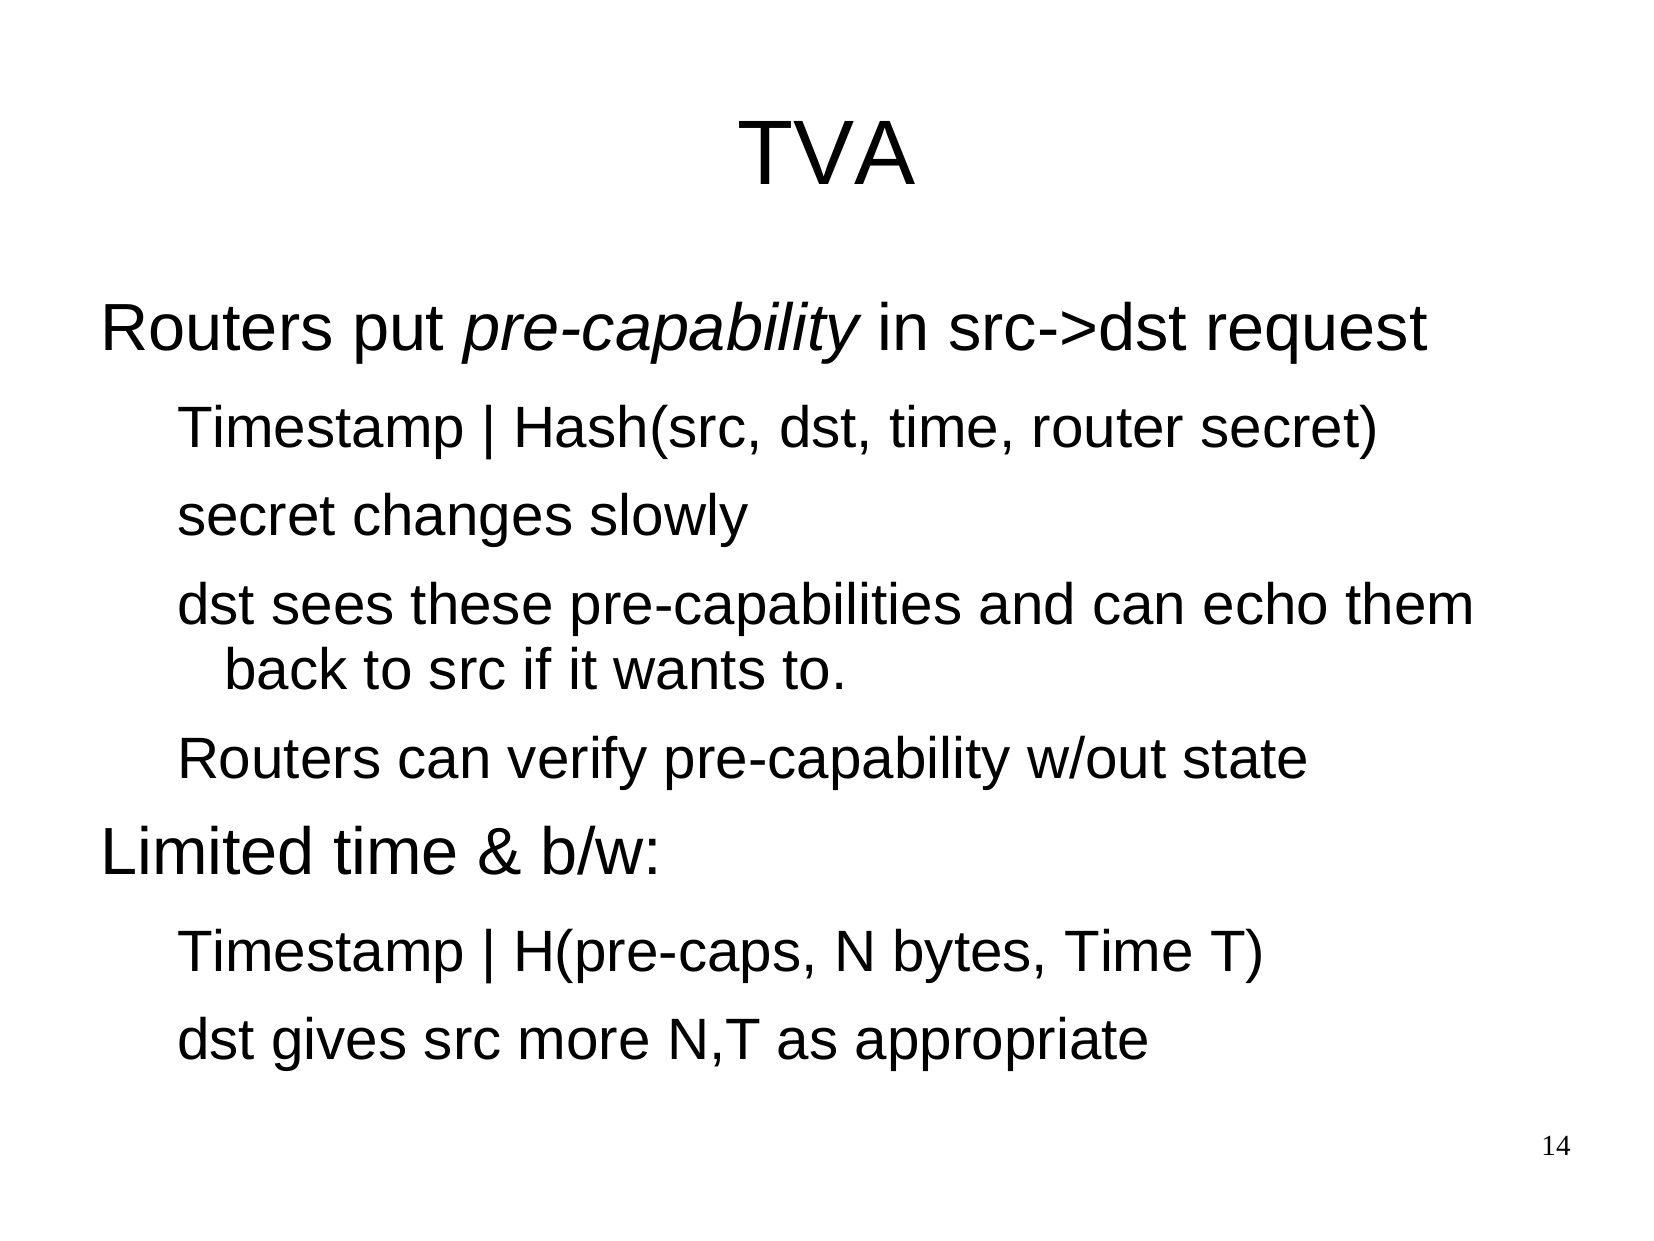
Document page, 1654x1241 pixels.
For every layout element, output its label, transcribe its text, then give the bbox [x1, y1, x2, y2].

list Routers put pre-capability in src->dst request Timestamp | Hash(src, dst, time, router secret) secret changes slowly dst sees these pre-capabilities and can echo them back to src if it wants to. Routers can verify pre-capability w/out state Limited time & b/w: Timestamp | H(pre-caps, N bytes, Time T) dst gives src more N,T as appropriate [82, 290, 1571, 1142]
title TVA [82, 56, 1571, 250]
